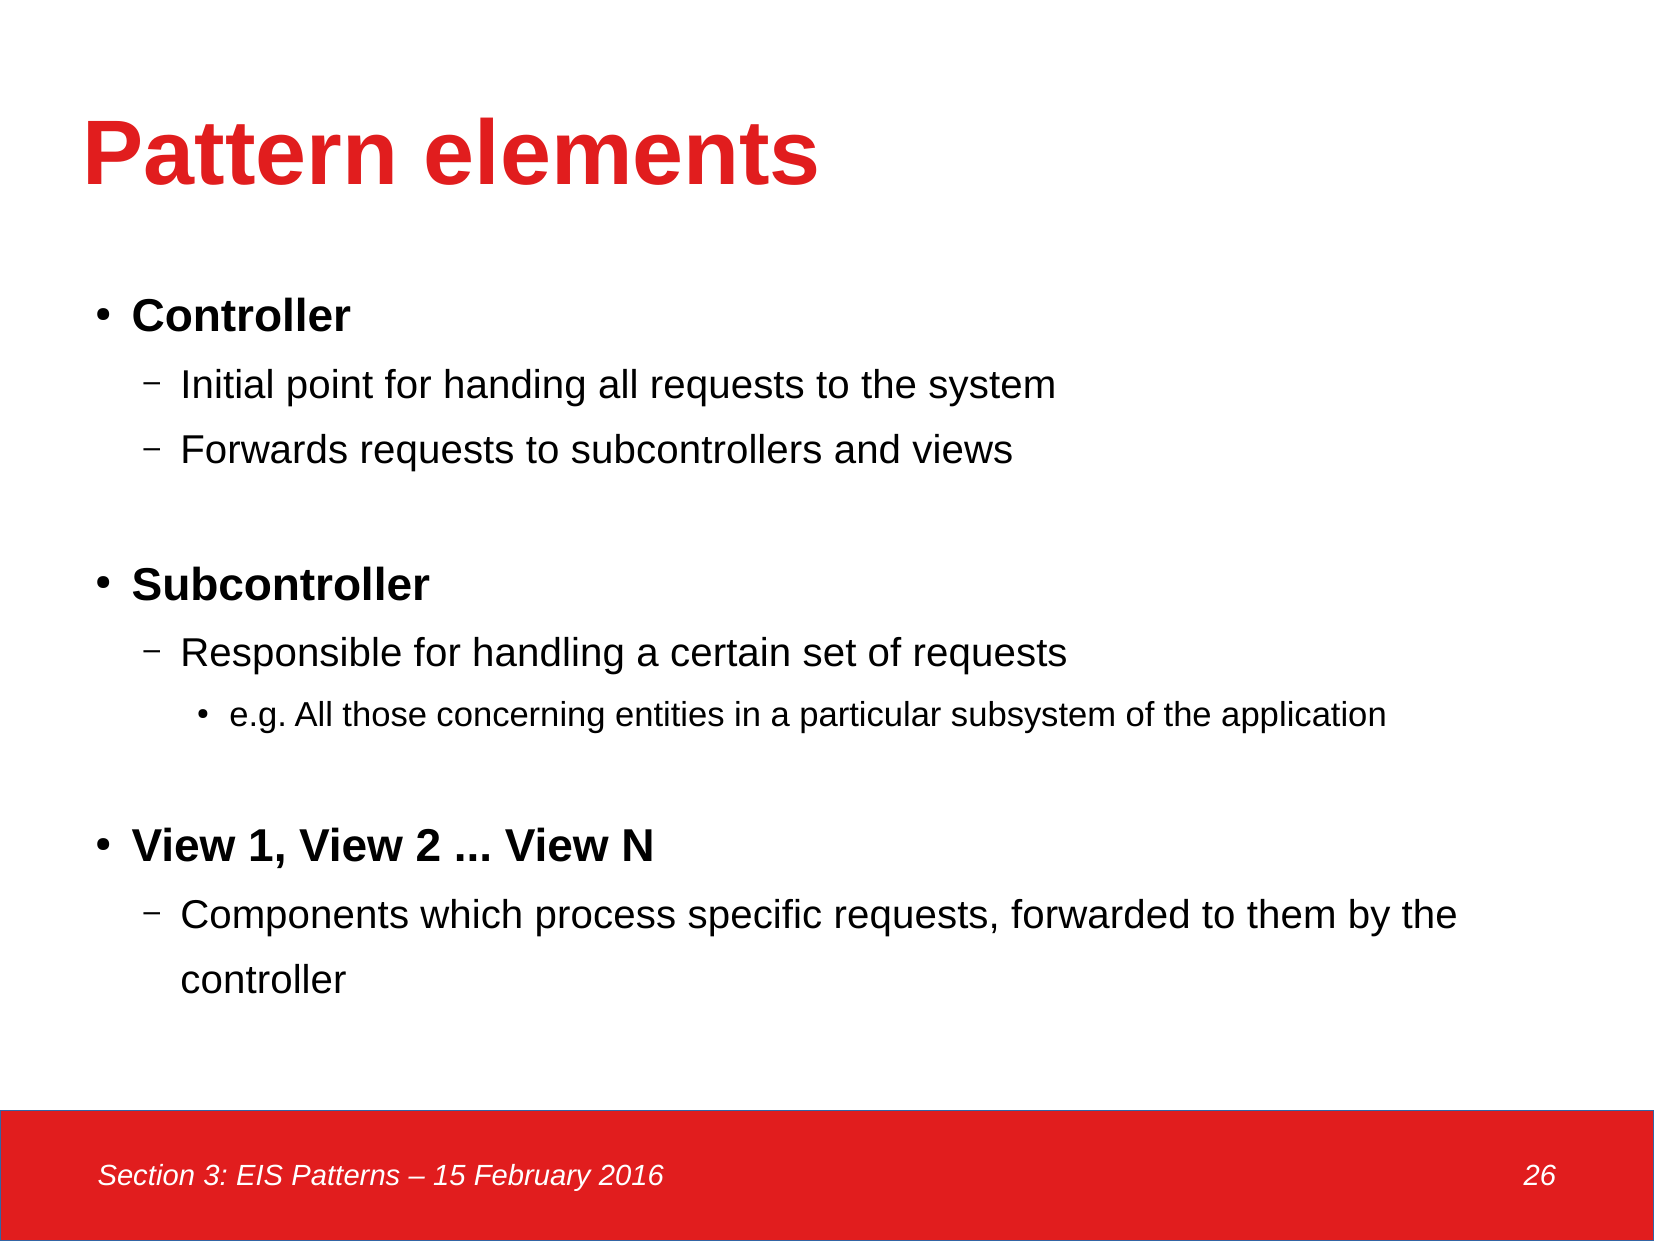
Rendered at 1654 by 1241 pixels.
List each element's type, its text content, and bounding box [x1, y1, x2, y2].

title Pattern elements [82, 49, 1571, 257]
list Controller Initial point for handing all requests to the system Forwards requests to subcontrollers and views Subcontroller Responsible for handling a certain set of requests e.g. All those concerning entities in a particular subsystem of the application View 1, View 2 ... View N Components which process specific requests, forwarded to them by the controller [82, 290, 1571, 1010]
